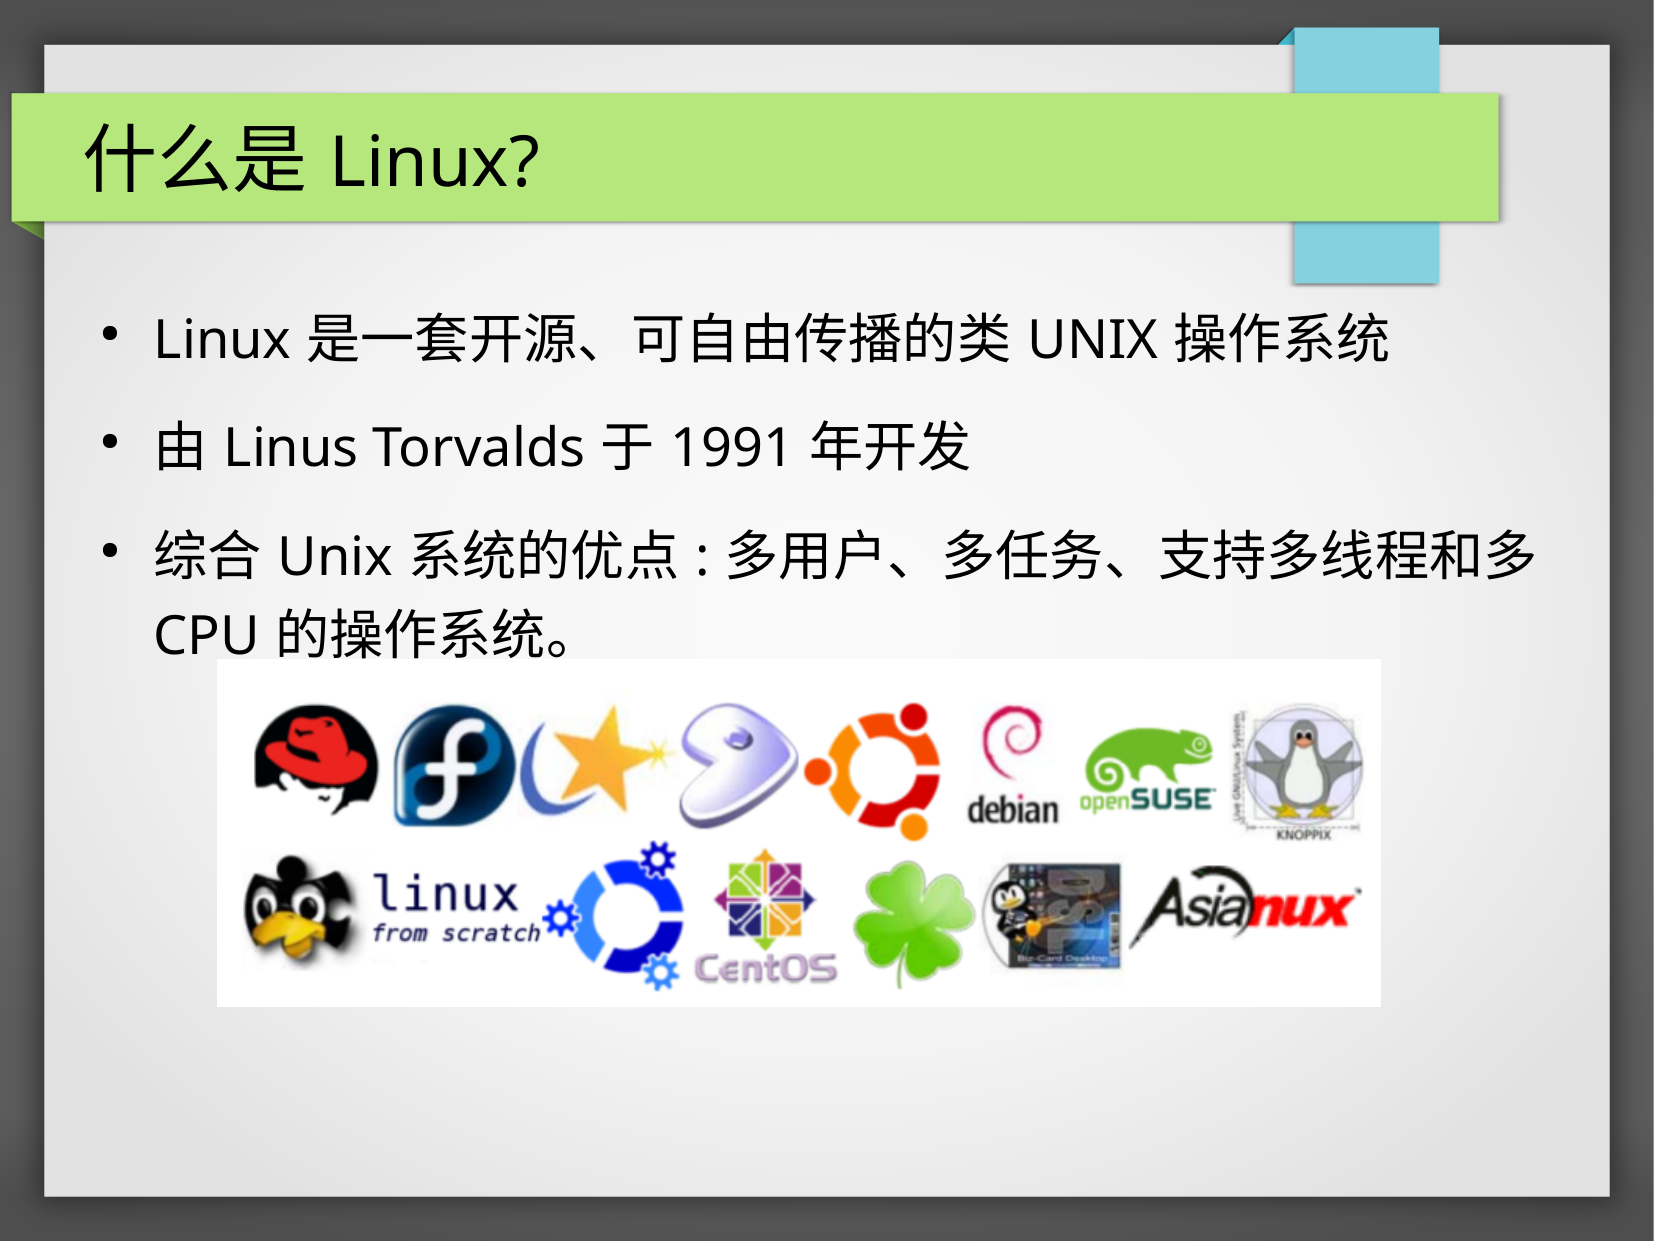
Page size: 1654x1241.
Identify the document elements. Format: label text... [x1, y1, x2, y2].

list Linux是一套开源、可自由传播的类UNIX操作系统 由Linus Torvalds于1991年开发 综合Unix系统的优点:多用户、多任务、支持多线程和多CPU的操作系统。 [82, 295, 1571, 1015]
picture [0, 0, 1654, 1241]
title 什么是Linux? [82, 94, 1264, 213]
